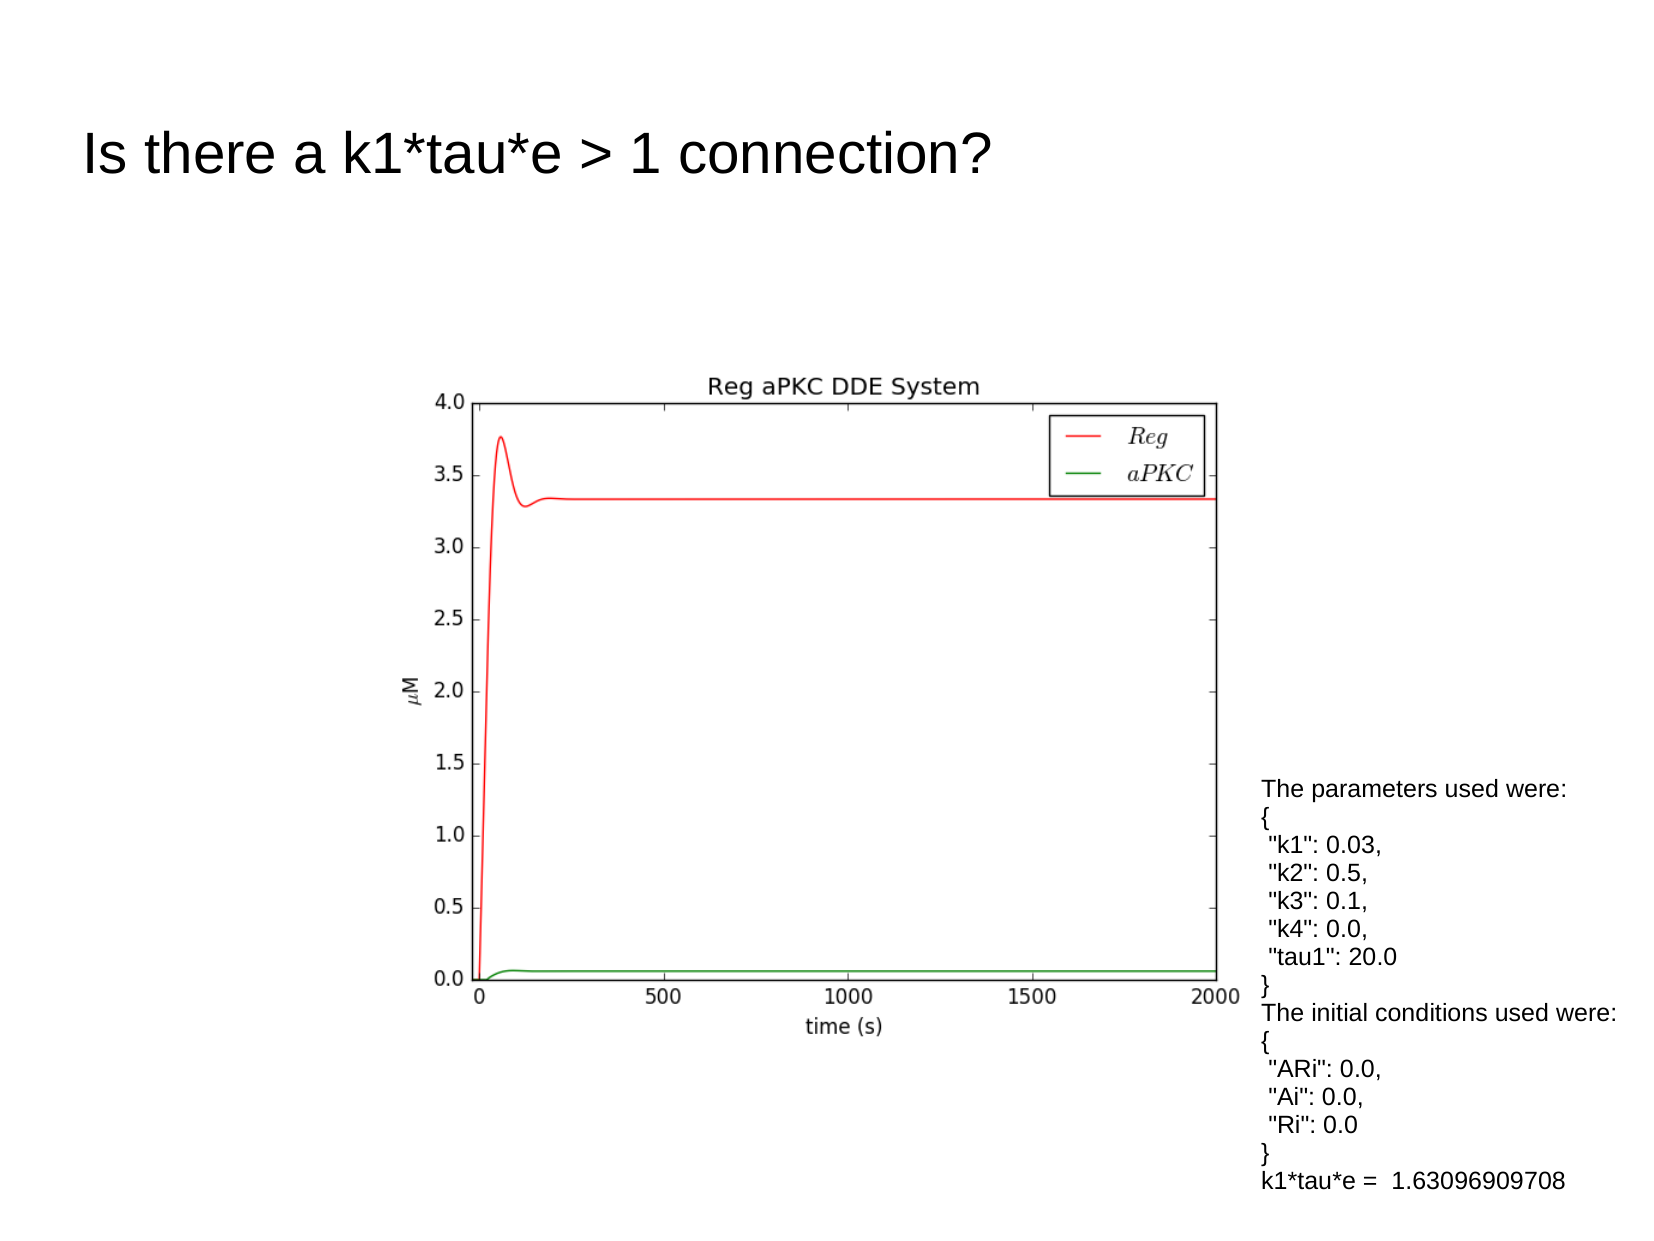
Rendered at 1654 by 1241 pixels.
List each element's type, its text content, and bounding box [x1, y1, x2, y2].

title Is there a k1*tau*e > 1 connection? [82, 49, 1571, 257]
picture [352, 331, 1312, 1052]
text_box The parameters used were: { "k1": 0.03, "k2": 0.5, "k3": 0.1, "k4": 0.0, "tau1": 20.0 } The initial conditions used were: { "ARi": 0.0, "Ai": 0.0, "Ri": 0.0 } k1*tau*e = 1.63096909708 [1246, 767, 1654, 1241]
